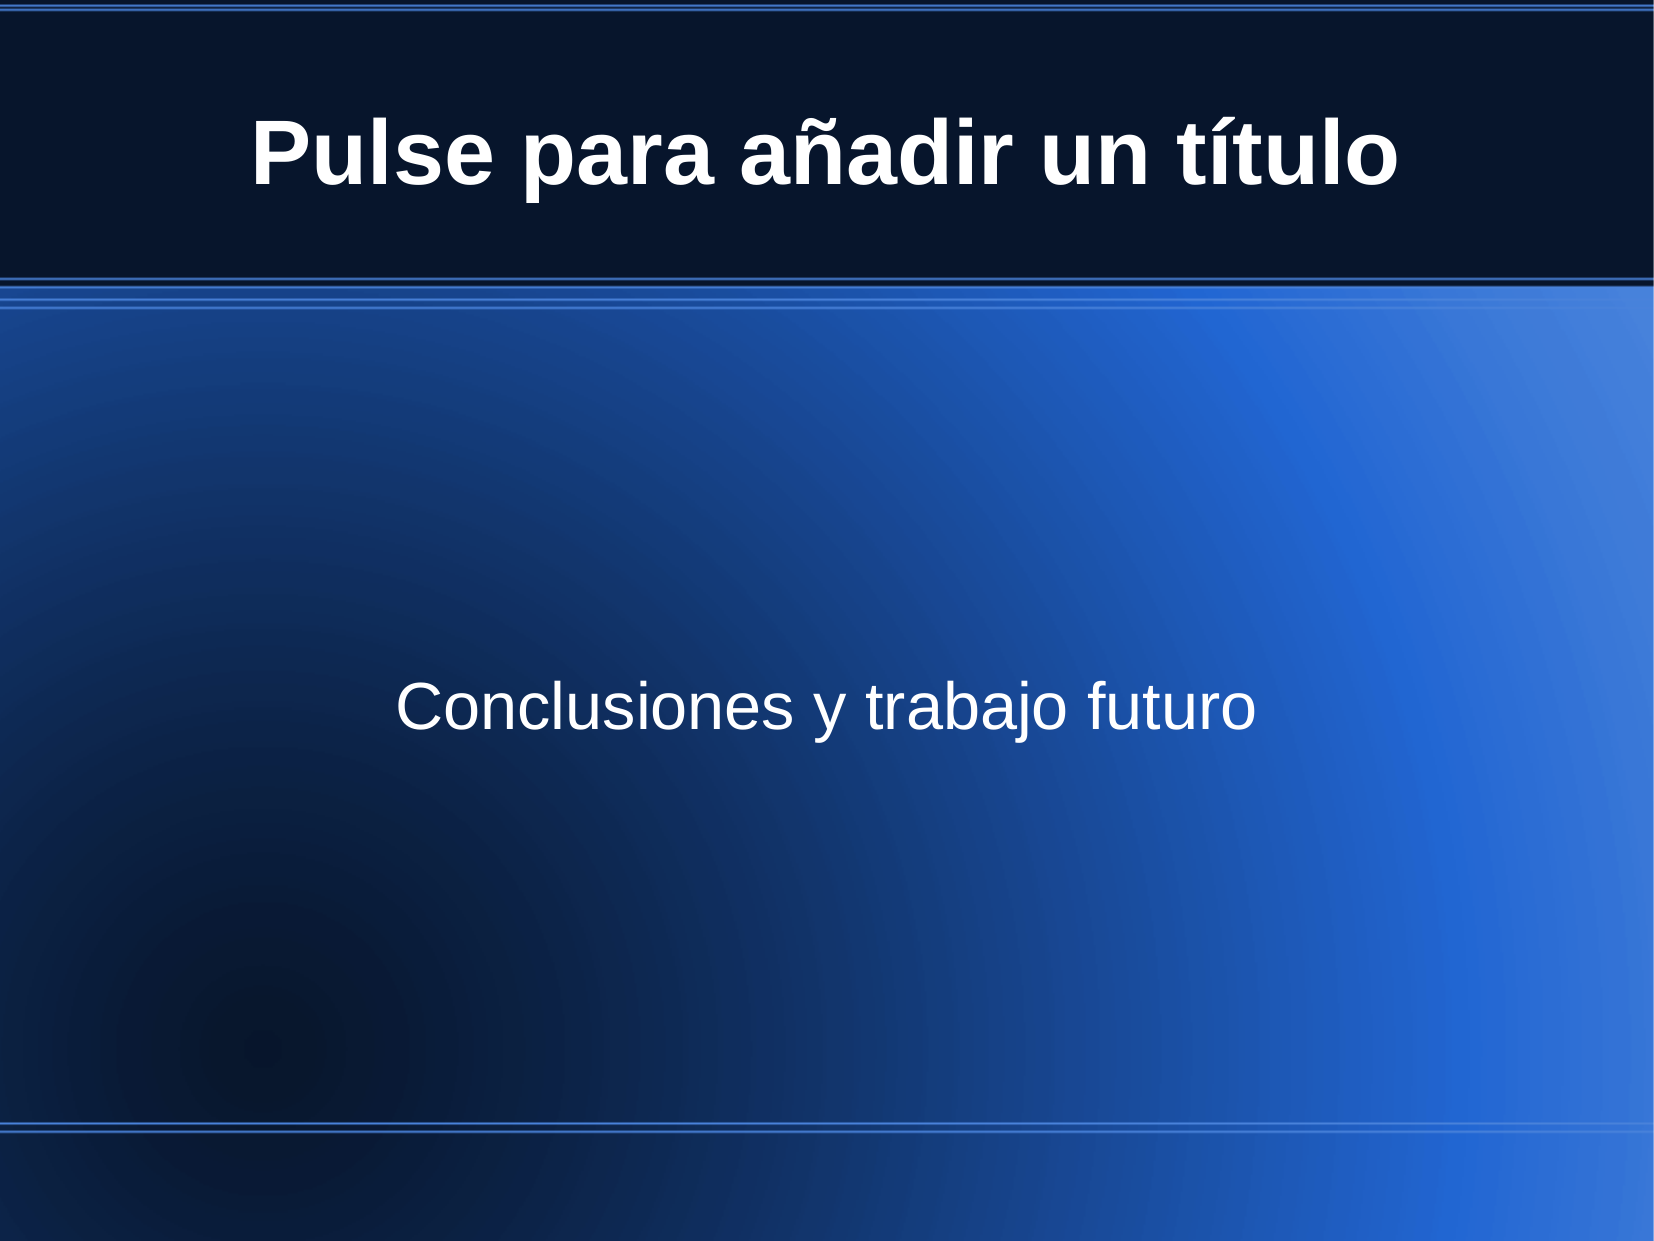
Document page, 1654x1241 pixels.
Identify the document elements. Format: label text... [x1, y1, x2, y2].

picture [0, 0, 1654, 1241]
title Pulse para añadir un título [82, 49, 1571, 257]
subtitle Conclusiones y trabajo futuro [82, 355, 1571, 1058]
